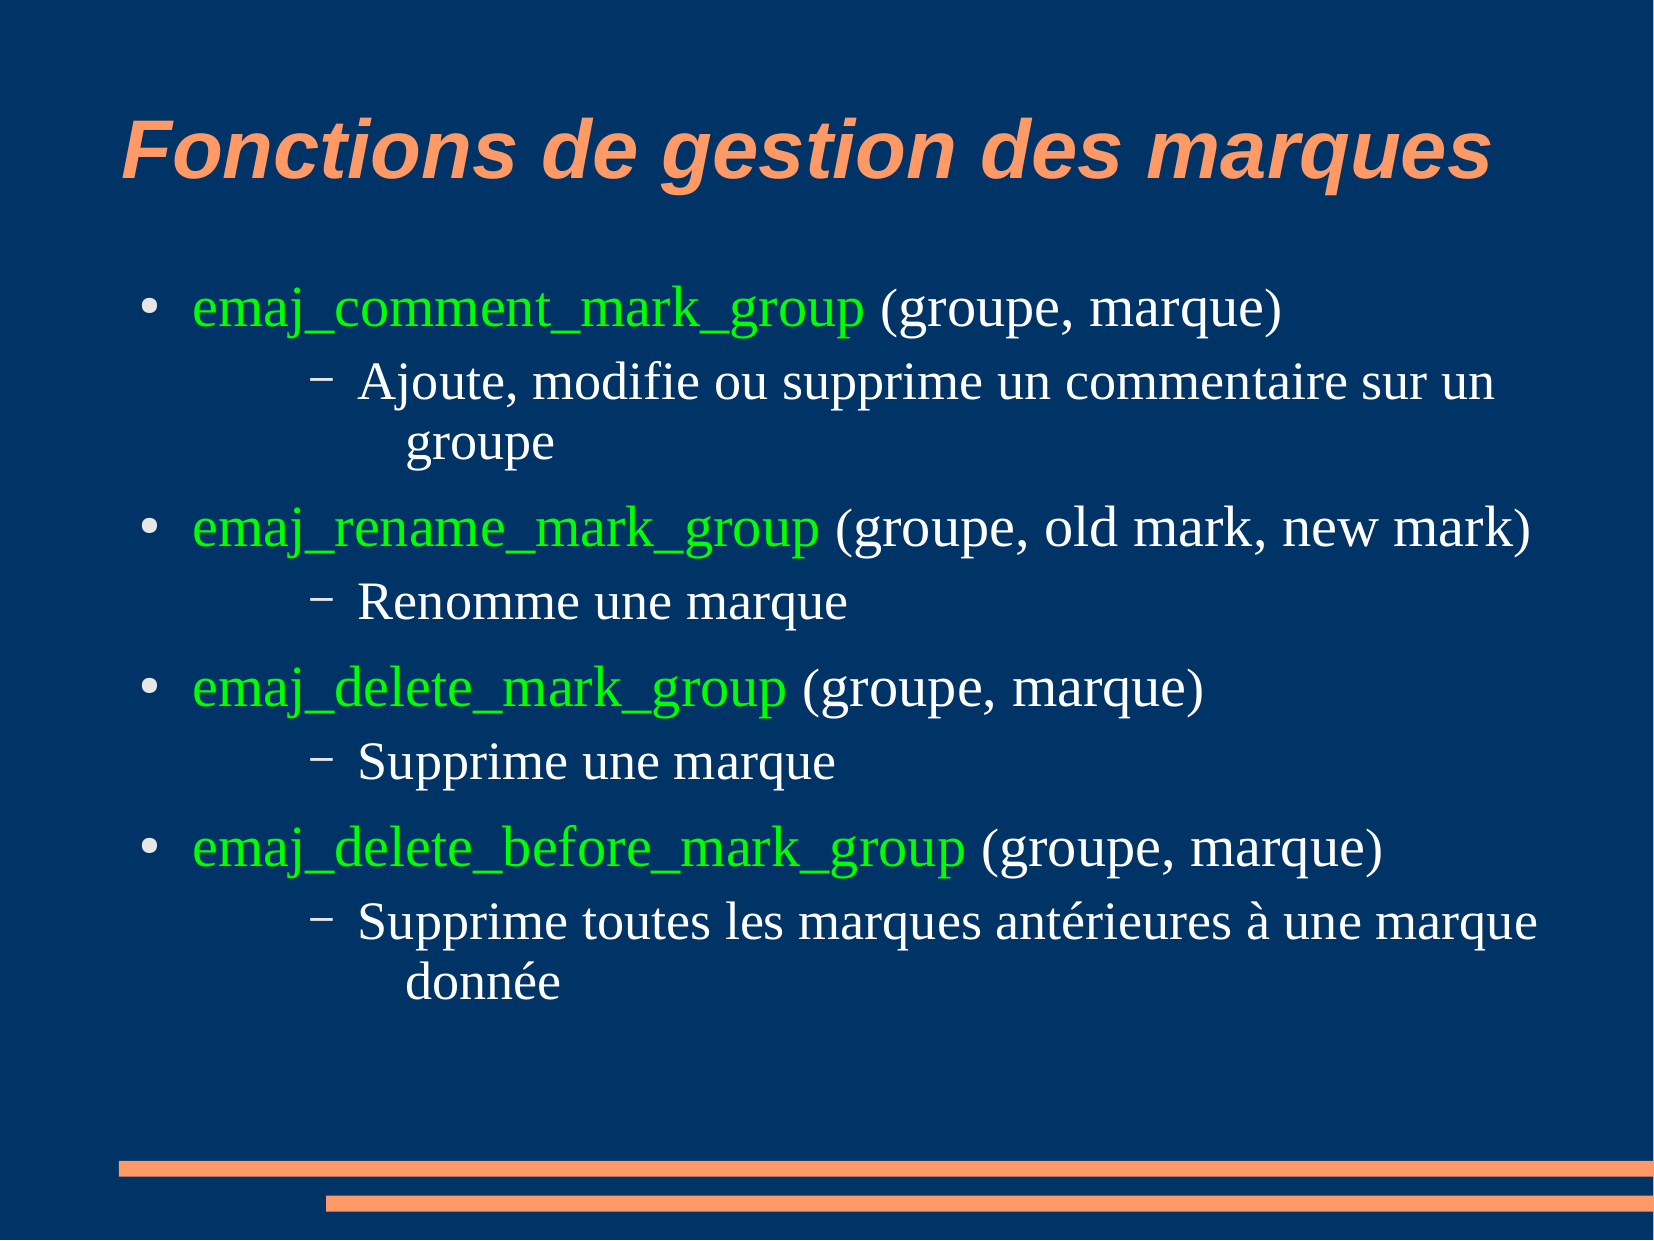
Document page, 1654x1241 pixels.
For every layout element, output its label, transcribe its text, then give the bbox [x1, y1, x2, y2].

title Fonctions de gestion des marques [121, 53, 1534, 246]
list emaj_comment_mark_group (groupe, marque) Ajoute, modifie ou supprime un commentaire sur un groupe emaj_rename_mark_group (groupe, old mark, new mark) Renomme une marque emaj_delete_mark_group (groupe, marque) Supprime une marque emaj_delete_before_mark_group (groupe, marque) Supprime toutes les marques antérieures à une marque donnée [121, 274, 1561, 1070]
